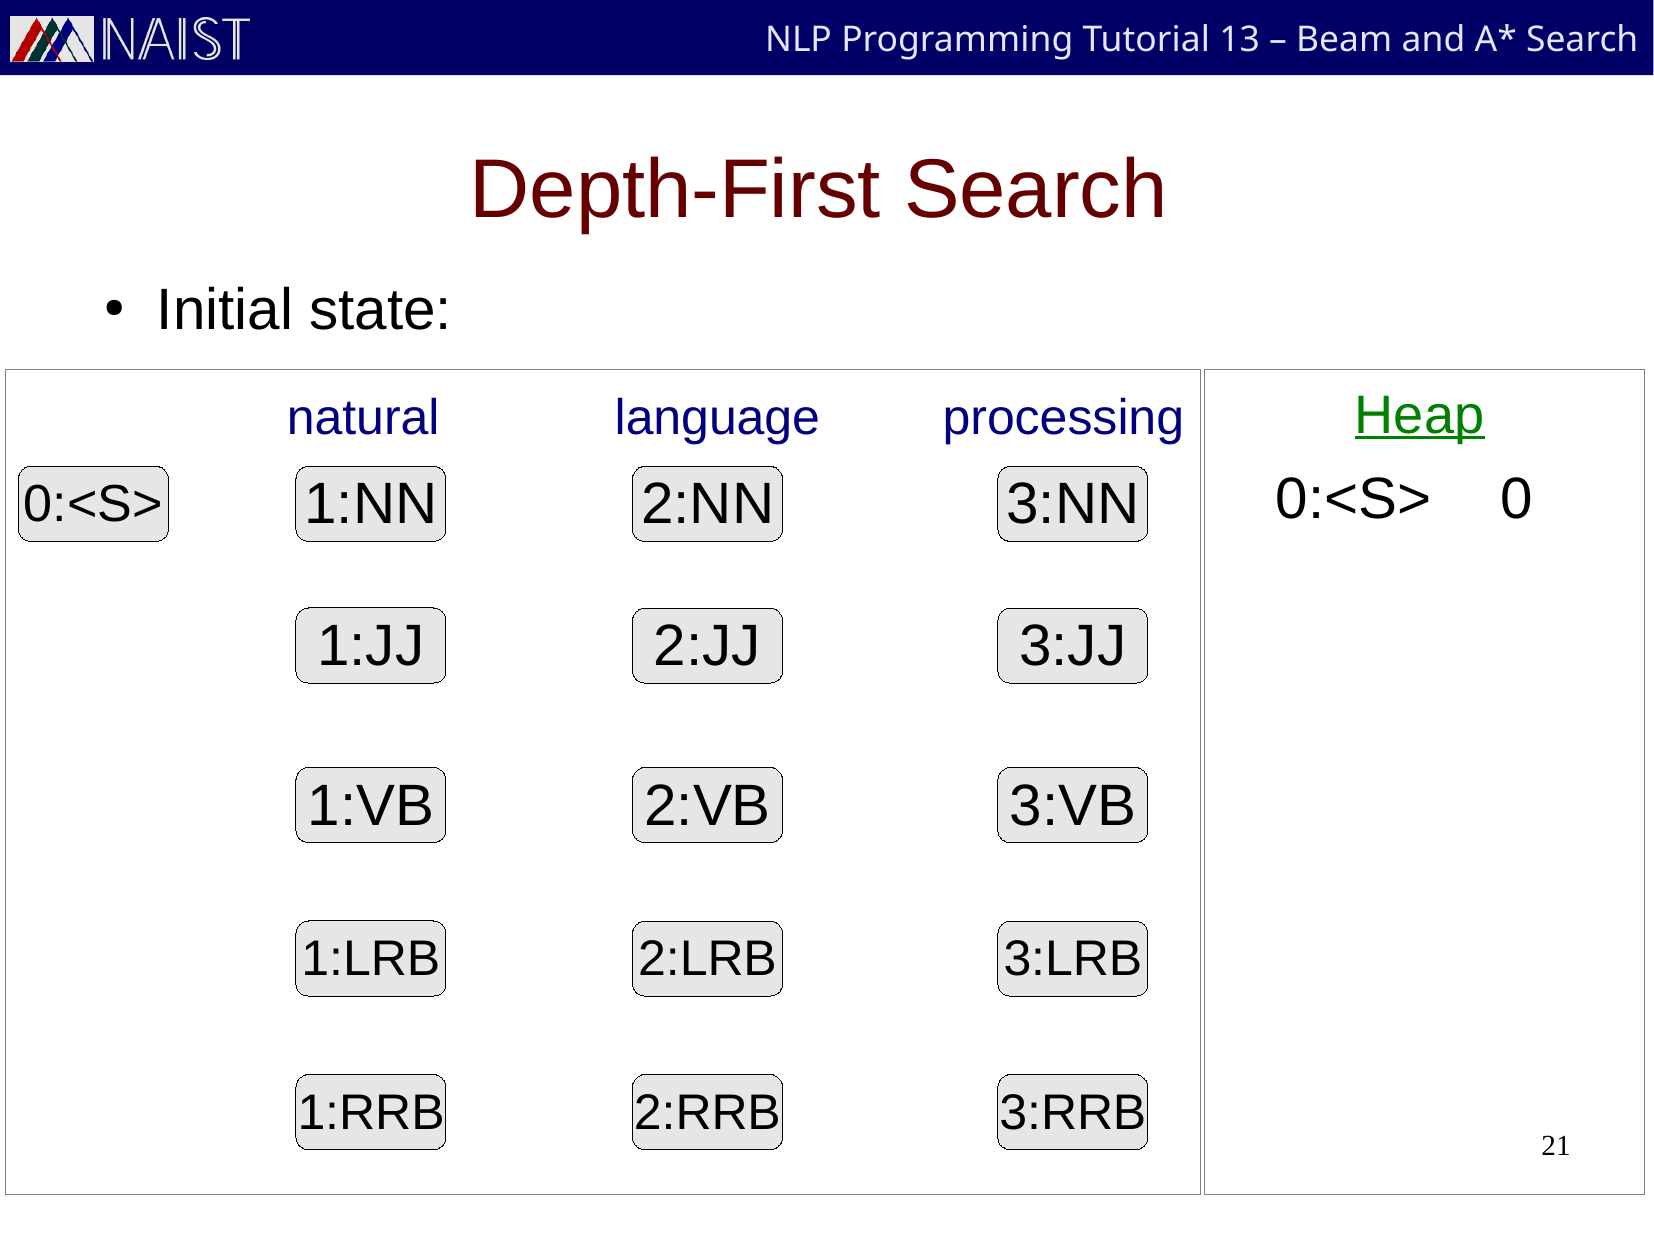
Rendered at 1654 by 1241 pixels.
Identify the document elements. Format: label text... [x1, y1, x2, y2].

picture [10, 16, 94, 62]
text_box 3:JJ [997, 608, 1148, 684]
text_box 3:LRB [997, 921, 1148, 997]
list Initial state: [86, 276, 1575, 342]
text_box natural language processing [201, 381, 1200, 453]
text_box 2:LRB [632, 921, 783, 997]
text_box 0:<S> 0 [1261, 457, 1549, 538]
text_box 2:VB [632, 767, 783, 843]
text_box 1:RRB [295, 1074, 446, 1150]
text_box 2:NN [632, 466, 783, 542]
text_box 3:RRB [997, 1074, 1148, 1150]
text_box 1:NN [295, 466, 446, 542]
text_box 0:<S> [18, 466, 169, 542]
text_box 3:VB [997, 767, 1148, 843]
picture [102, 17, 251, 60]
text_box Heap [1339, 376, 1500, 453]
text_box 2:RRB [632, 1074, 783, 1150]
text_box 2:JJ [632, 608, 783, 684]
text_box 3:NN [997, 466, 1148, 542]
text_box 1:VB [295, 767, 446, 843]
text_box 1:JJ [295, 607, 446, 684]
text_box 1:LRB [295, 920, 446, 997]
title Depth-First Search [75, 92, 1564, 285]
